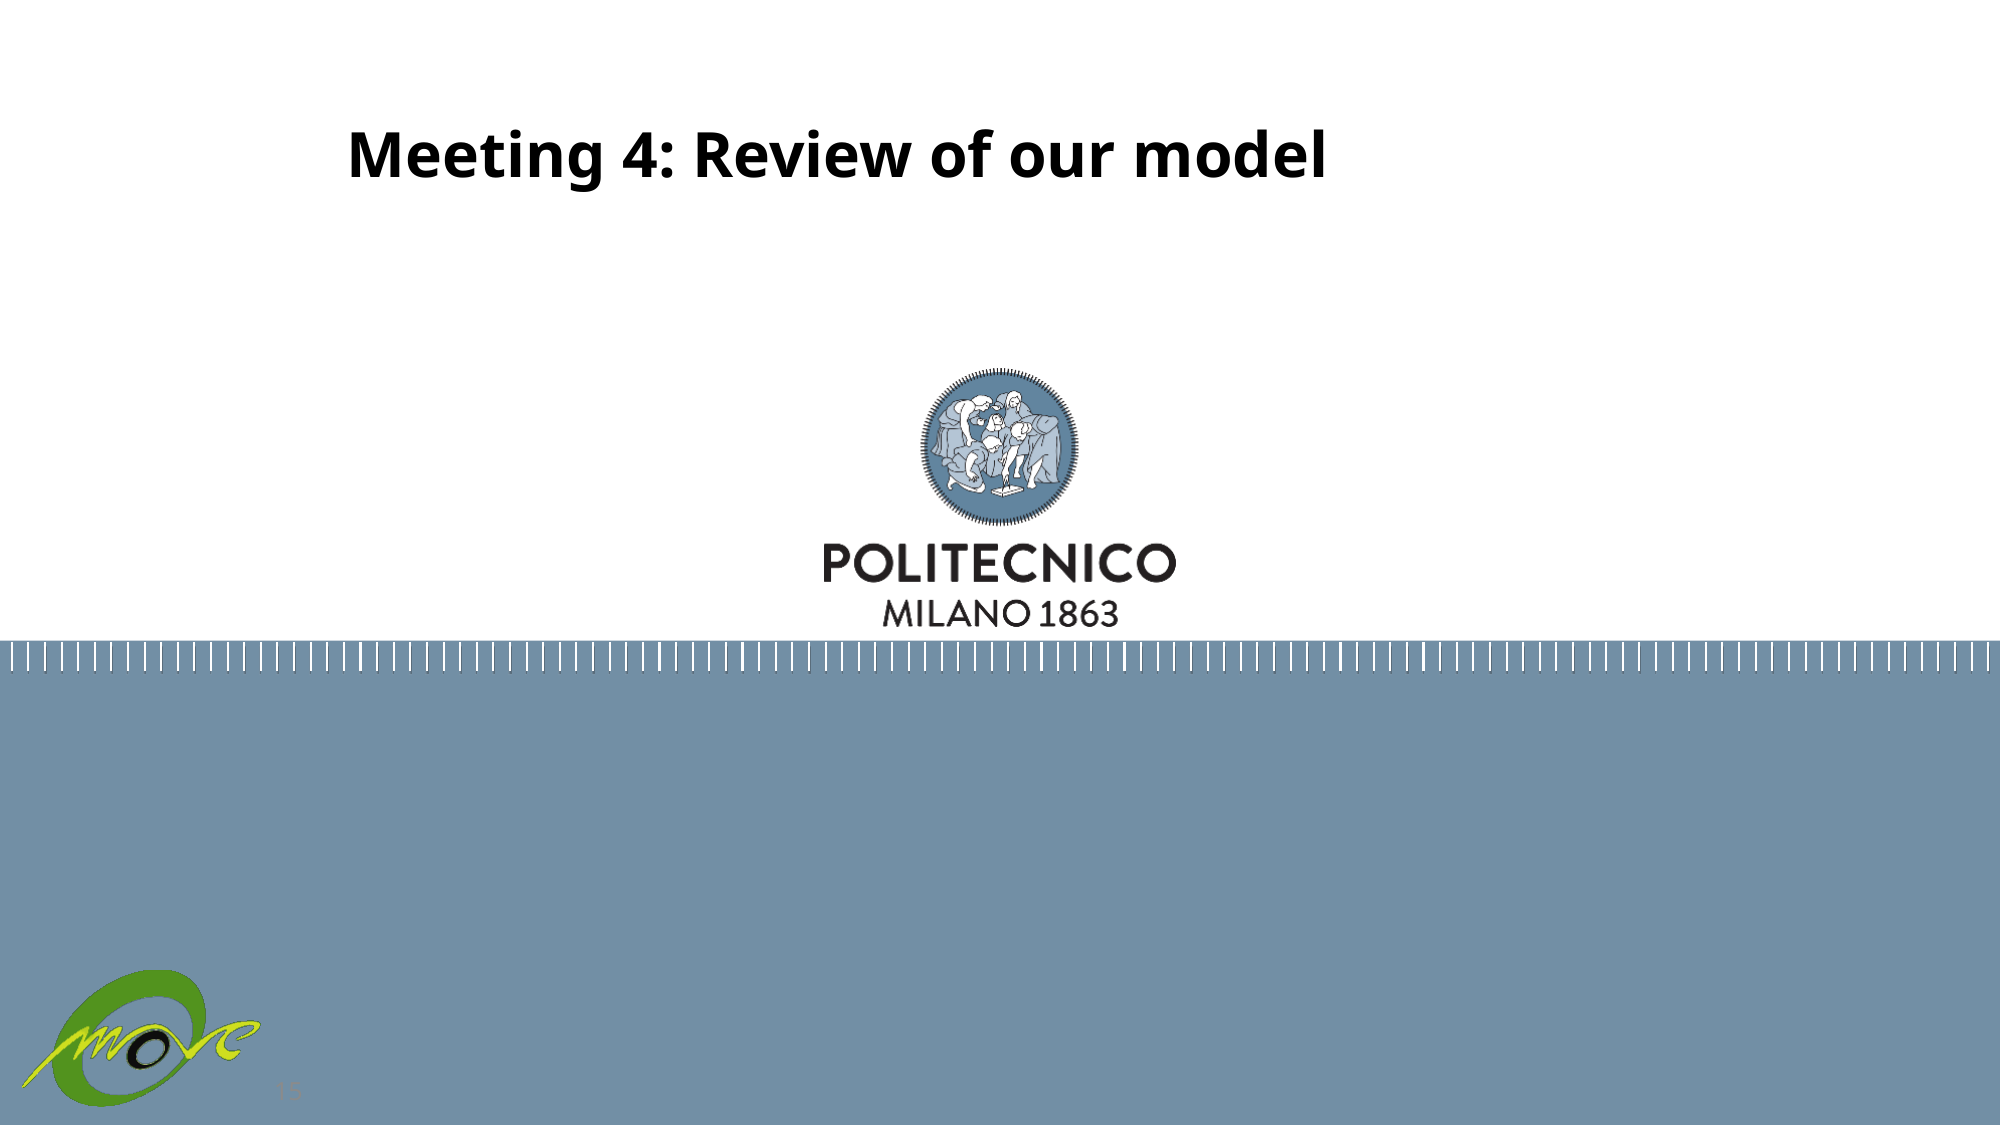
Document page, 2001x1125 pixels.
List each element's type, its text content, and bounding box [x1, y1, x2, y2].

picture [824, 368, 1176, 627]
picture [21, 969, 261, 1107]
list Meeting 4: Review of our model [260, 107, 1740, 231]
slide_number 14 [249, 1062, 327, 1123]
